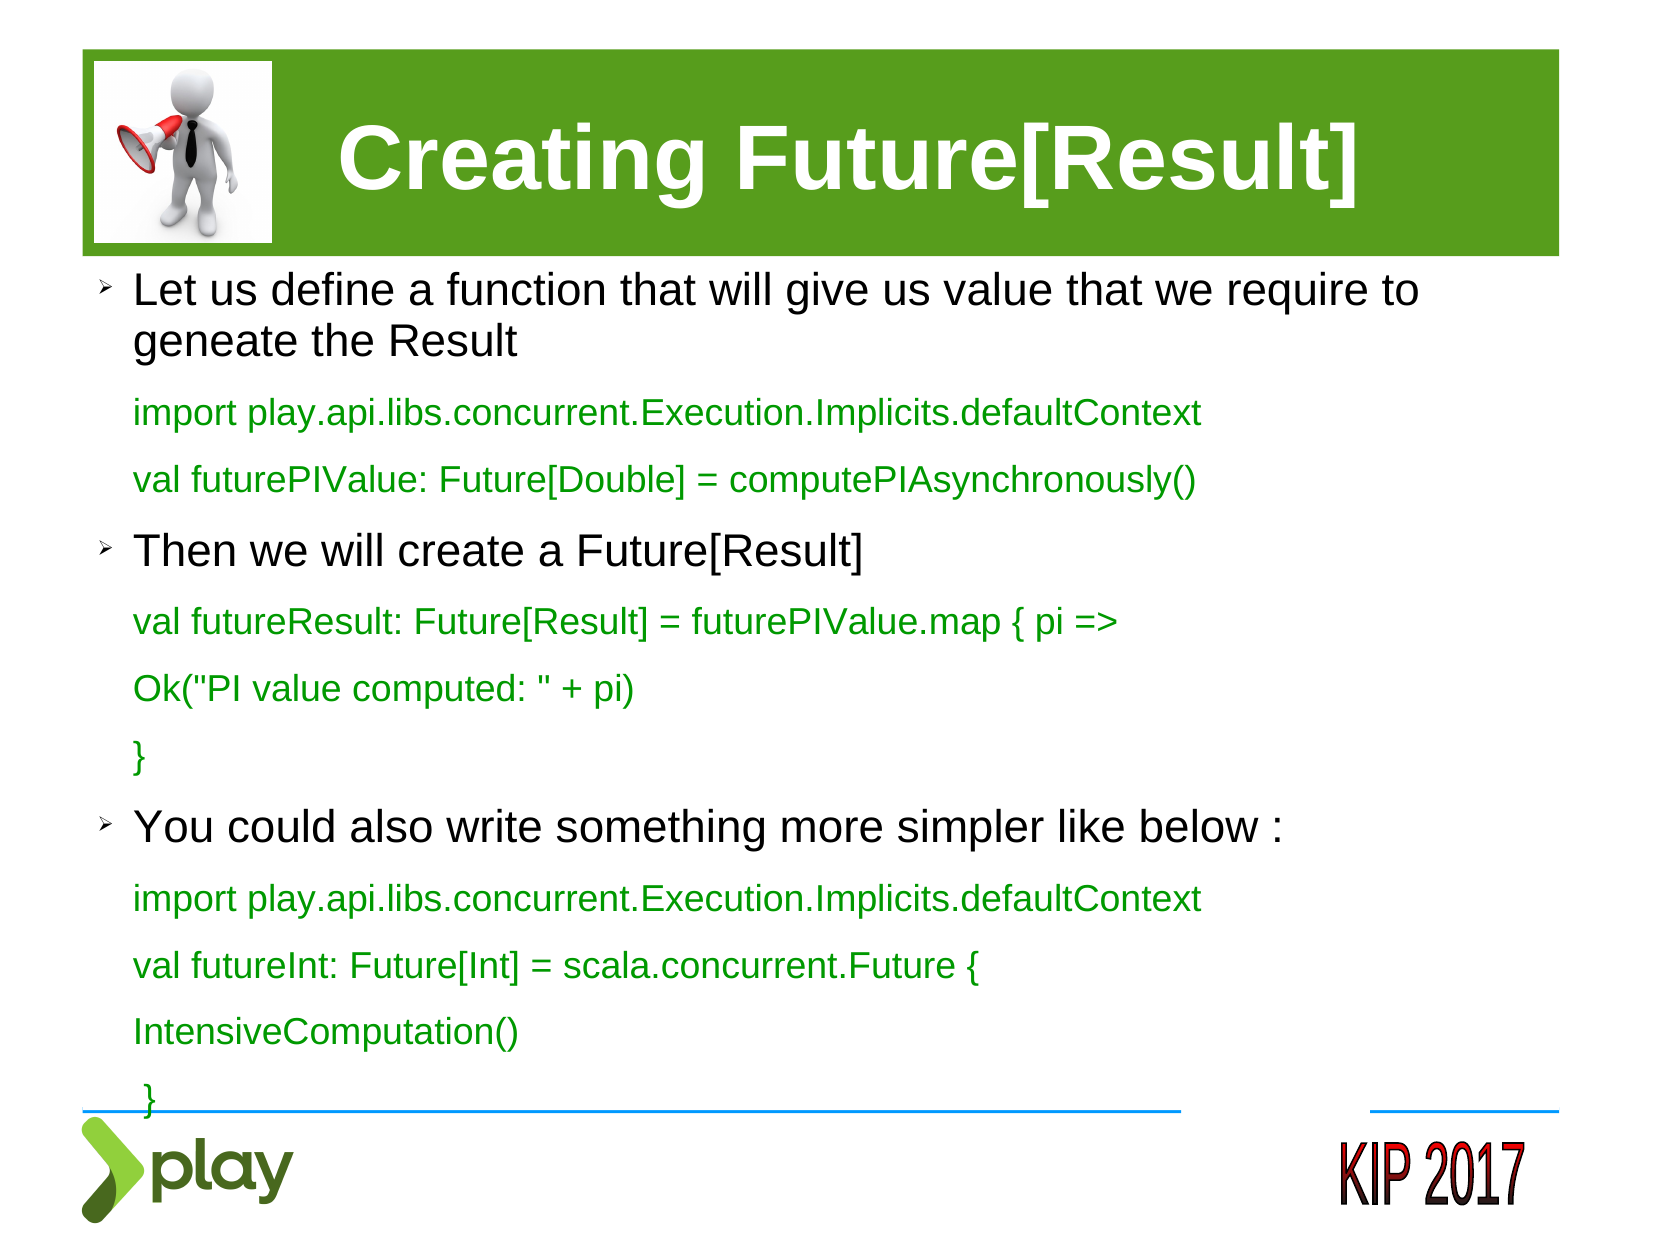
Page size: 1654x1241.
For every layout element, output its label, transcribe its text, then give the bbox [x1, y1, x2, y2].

text_box Let us define a function that will give us value that we require to geneate the Result import play.api.libs.concurrent.Execution.Implicits.defaultContext val futurePIValue: Future[Double] = computePIAsynchronously() Then we will create a Future[Result] val futureResult: Future[Result] = futurePIValue.map { pi => Ok("PI value computed: " + pi) } You could also write something more simpler like below : import play.api.libs.concurrent.Execution.Implicits.defaultContext val futureInt: Future[Int] = scala.concurrent.Future { IntensiveComputation() } [82, 256, 1560, 1111]
picture [94, 61, 272, 243]
picture [68, 1111, 302, 1229]
title Creating Future[Result] [82, 49, 1560, 256]
